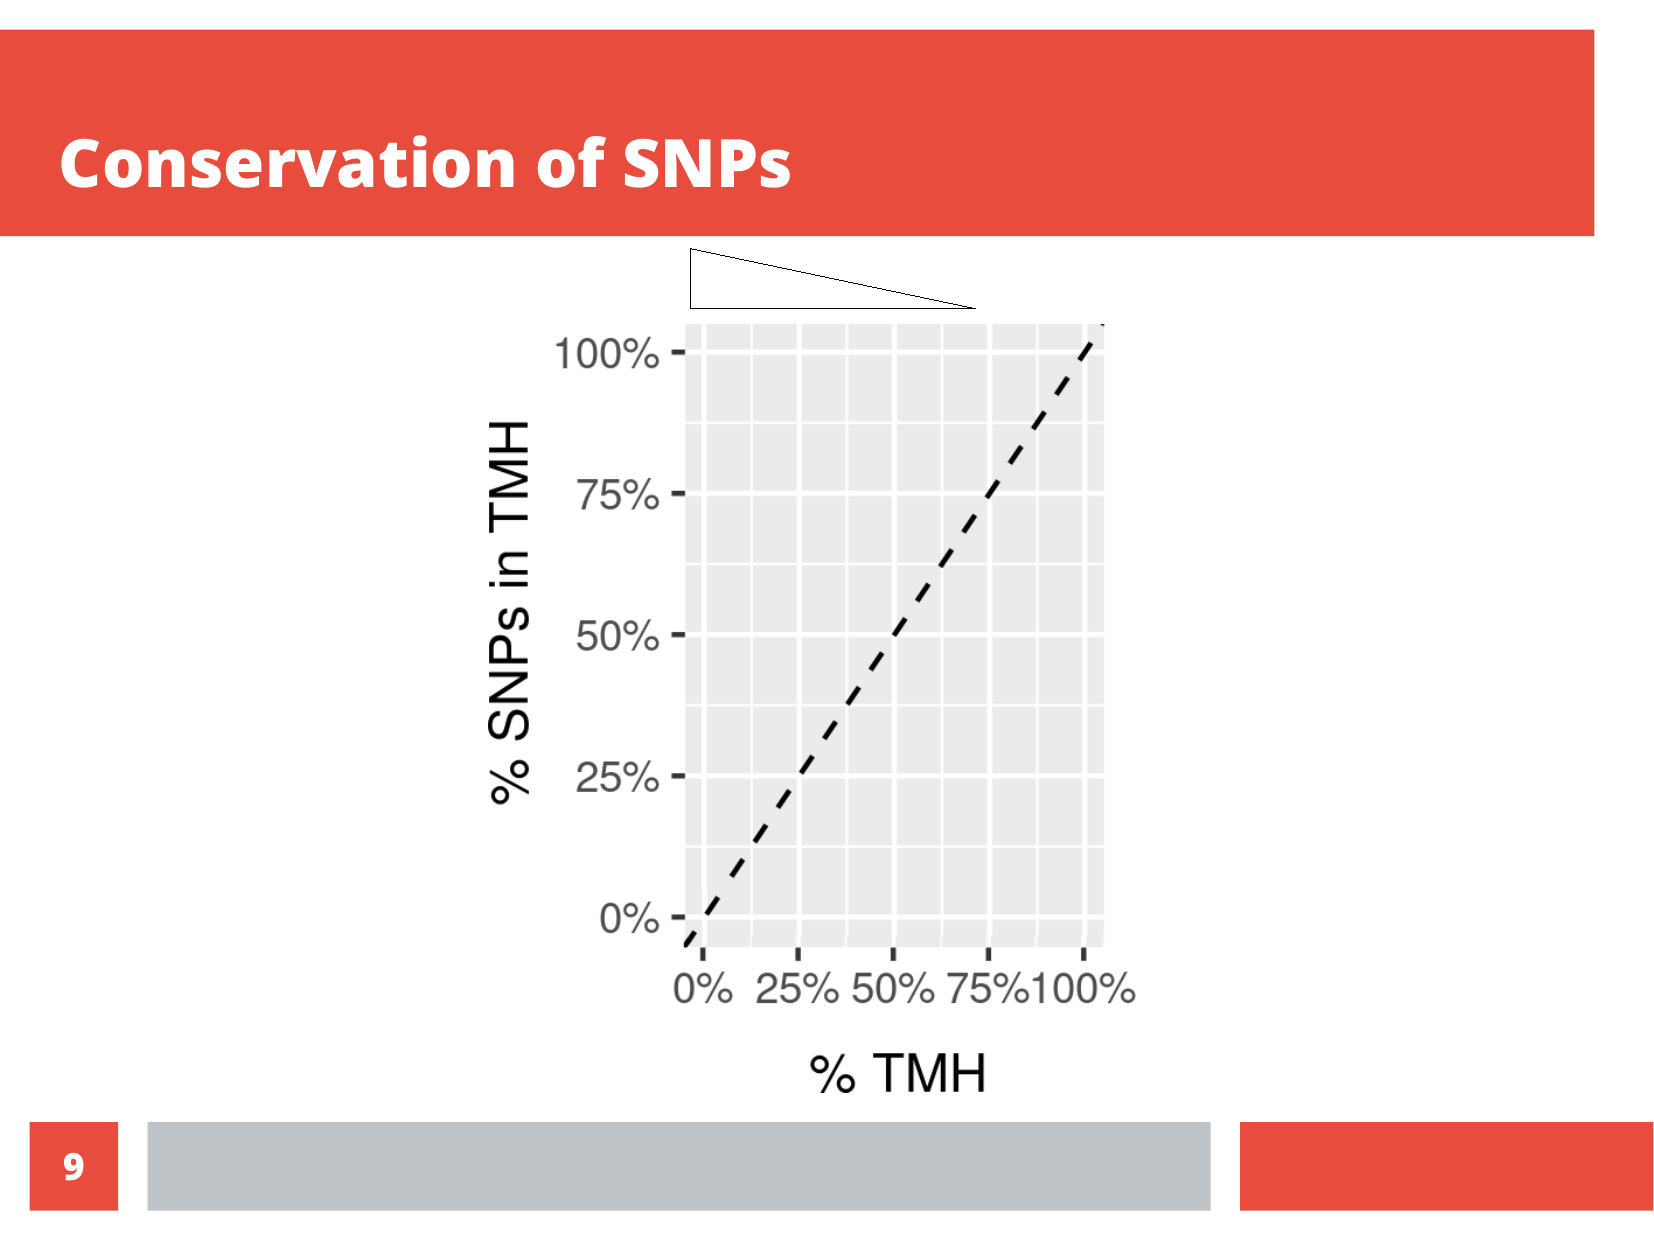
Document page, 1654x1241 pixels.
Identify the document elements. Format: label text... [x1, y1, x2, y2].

picture [488, 324, 1136, 1093]
text_box [690, 248, 976, 309]
title Conservation of SNPs [59, 59, 1595, 207]
